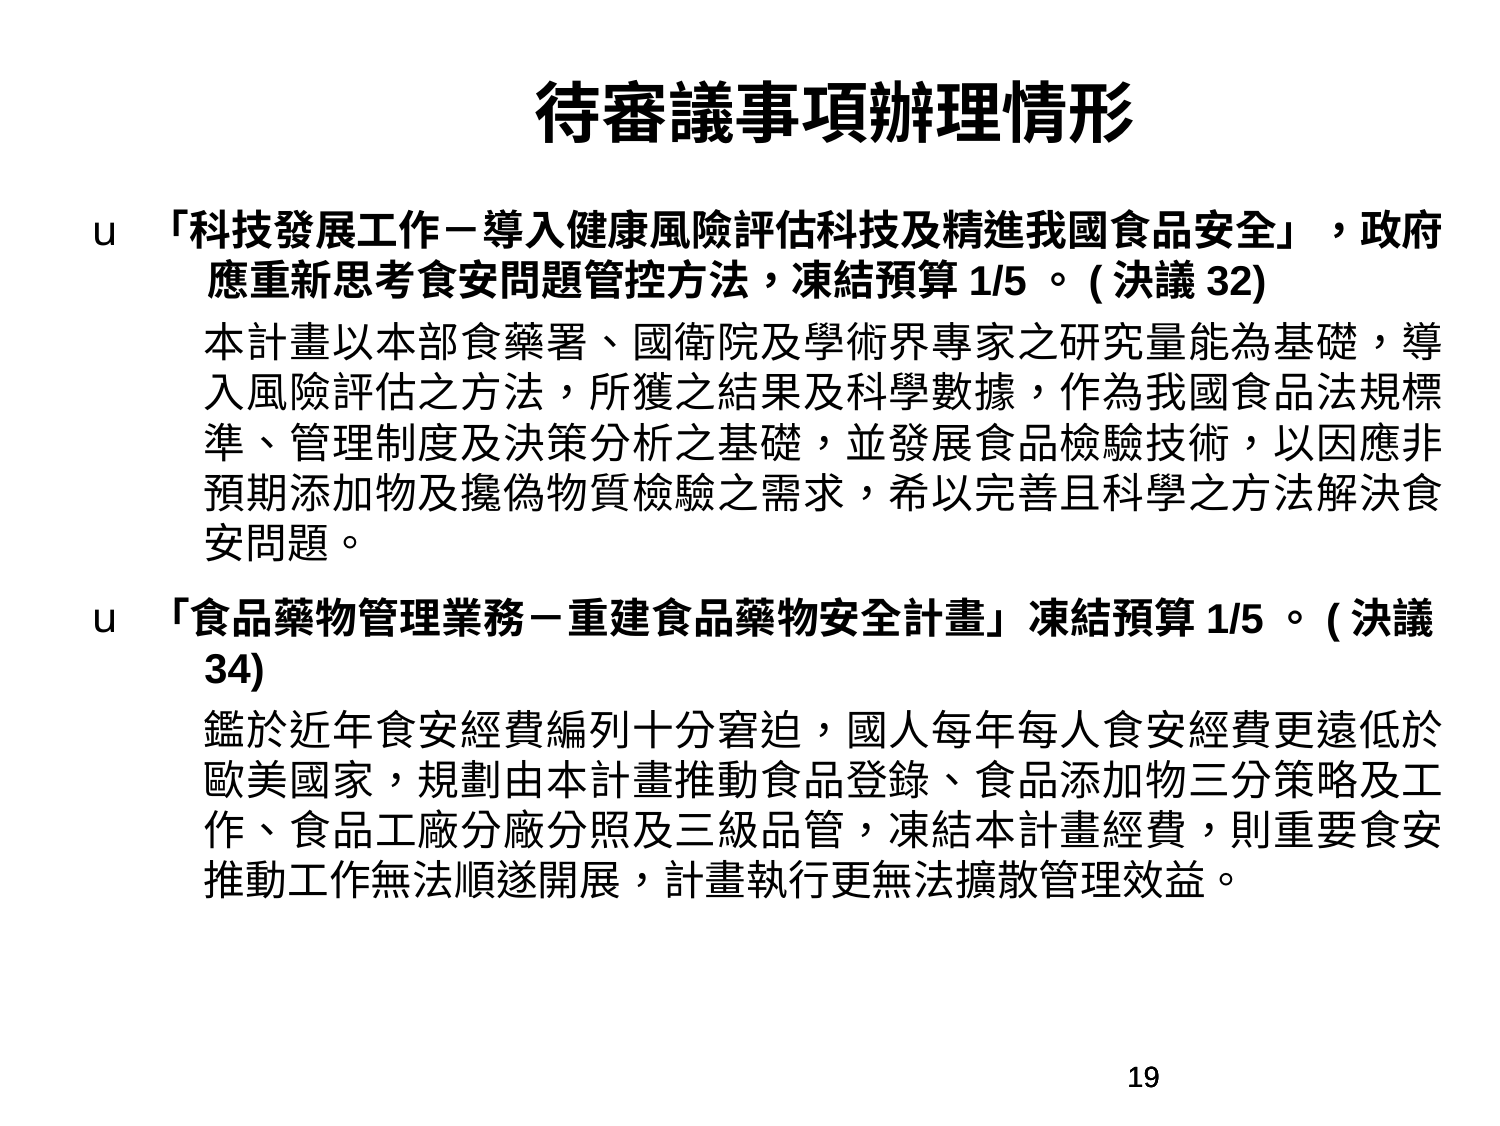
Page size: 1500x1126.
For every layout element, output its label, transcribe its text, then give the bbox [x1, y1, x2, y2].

title 待審議事項辦理情形 [191, 48, 1480, 173]
list 「科技發展工作－導入健康風險評估科技及精進我國食品安全」，政府應重新思考食安問題管控方法，凍結預算1/5。(決議32) 本計畫以本部食藥署、國衛院及學術界專家之研究量能為基礎，導入風險評估之方法，所獲之結果及科學數據，作為我國食品法規標準、管理制度及決策分析之基礎，並發展食品檢驗技術，以因應非預期添加物及攙偽物質檢驗之需求，希以完善且科學之方法解決食安問題。 「食品藥物管理業務－重建食品藥物安全計畫」凍結預算1/5。(決議34) 鑑於近年食安經費編列十分窘迫，國人每年每人食安經費更遠低於歐美國家，規劃由本計畫推動食品登錄、食品添加物三分策略及工作、食品工廠分廠分照及三級品管，凍結本計畫經費，則重要食安推動工作無法順遂開展，計畫執行更無法擴散管理效益。 [76, 196, 1459, 1126]
